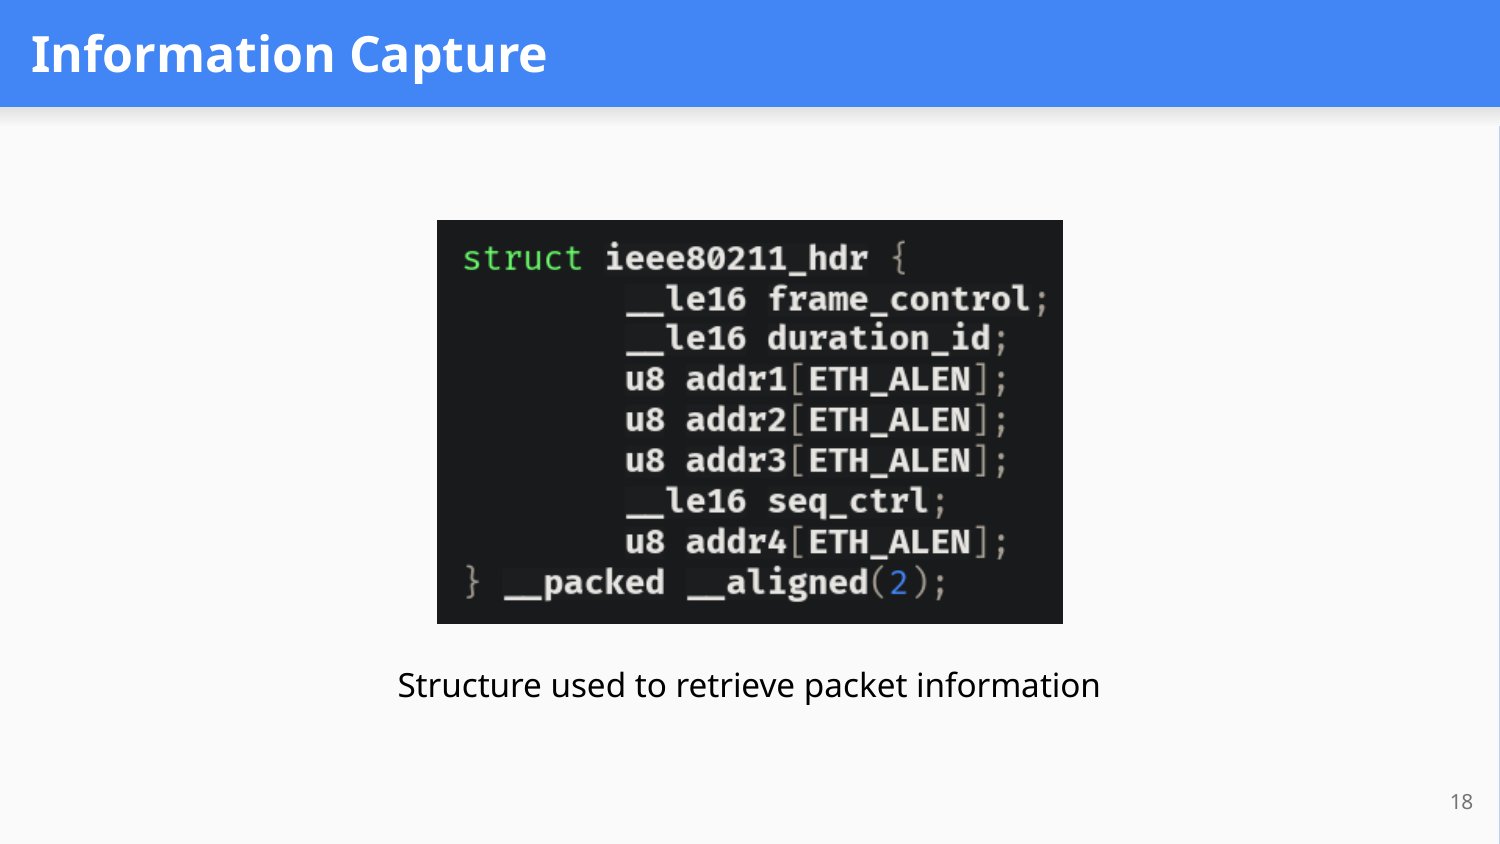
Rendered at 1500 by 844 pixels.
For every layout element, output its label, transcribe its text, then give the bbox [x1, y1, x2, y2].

slide_number 29 [1398, 770, 1489, 835]
title Information Capture [16, 2, 1464, 102]
picture [437, 220, 1063, 624]
text_box Structure used to retrieve packet information [382, 649, 1118, 720]
